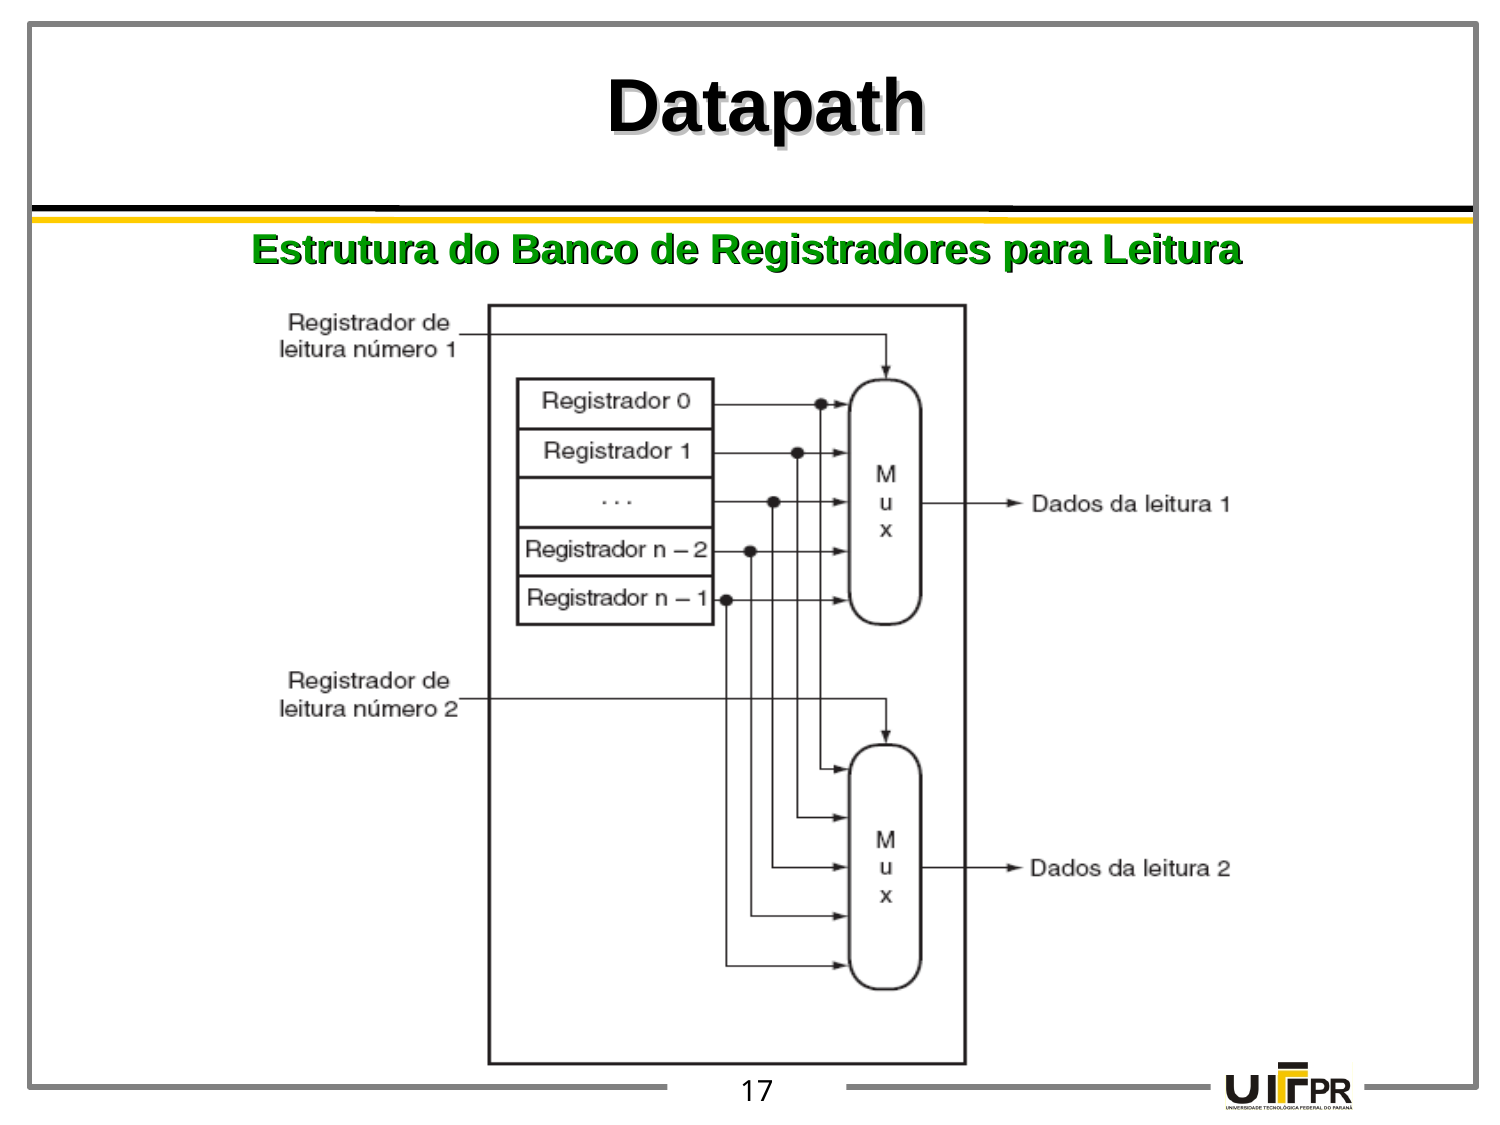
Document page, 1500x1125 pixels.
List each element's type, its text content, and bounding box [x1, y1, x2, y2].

title Datapath [29, 59, 1477, 207]
picture [234, 287, 1278, 1075]
list Estrutura do Banco de Registradores para Leitura [53, 219, 1440, 1125]
